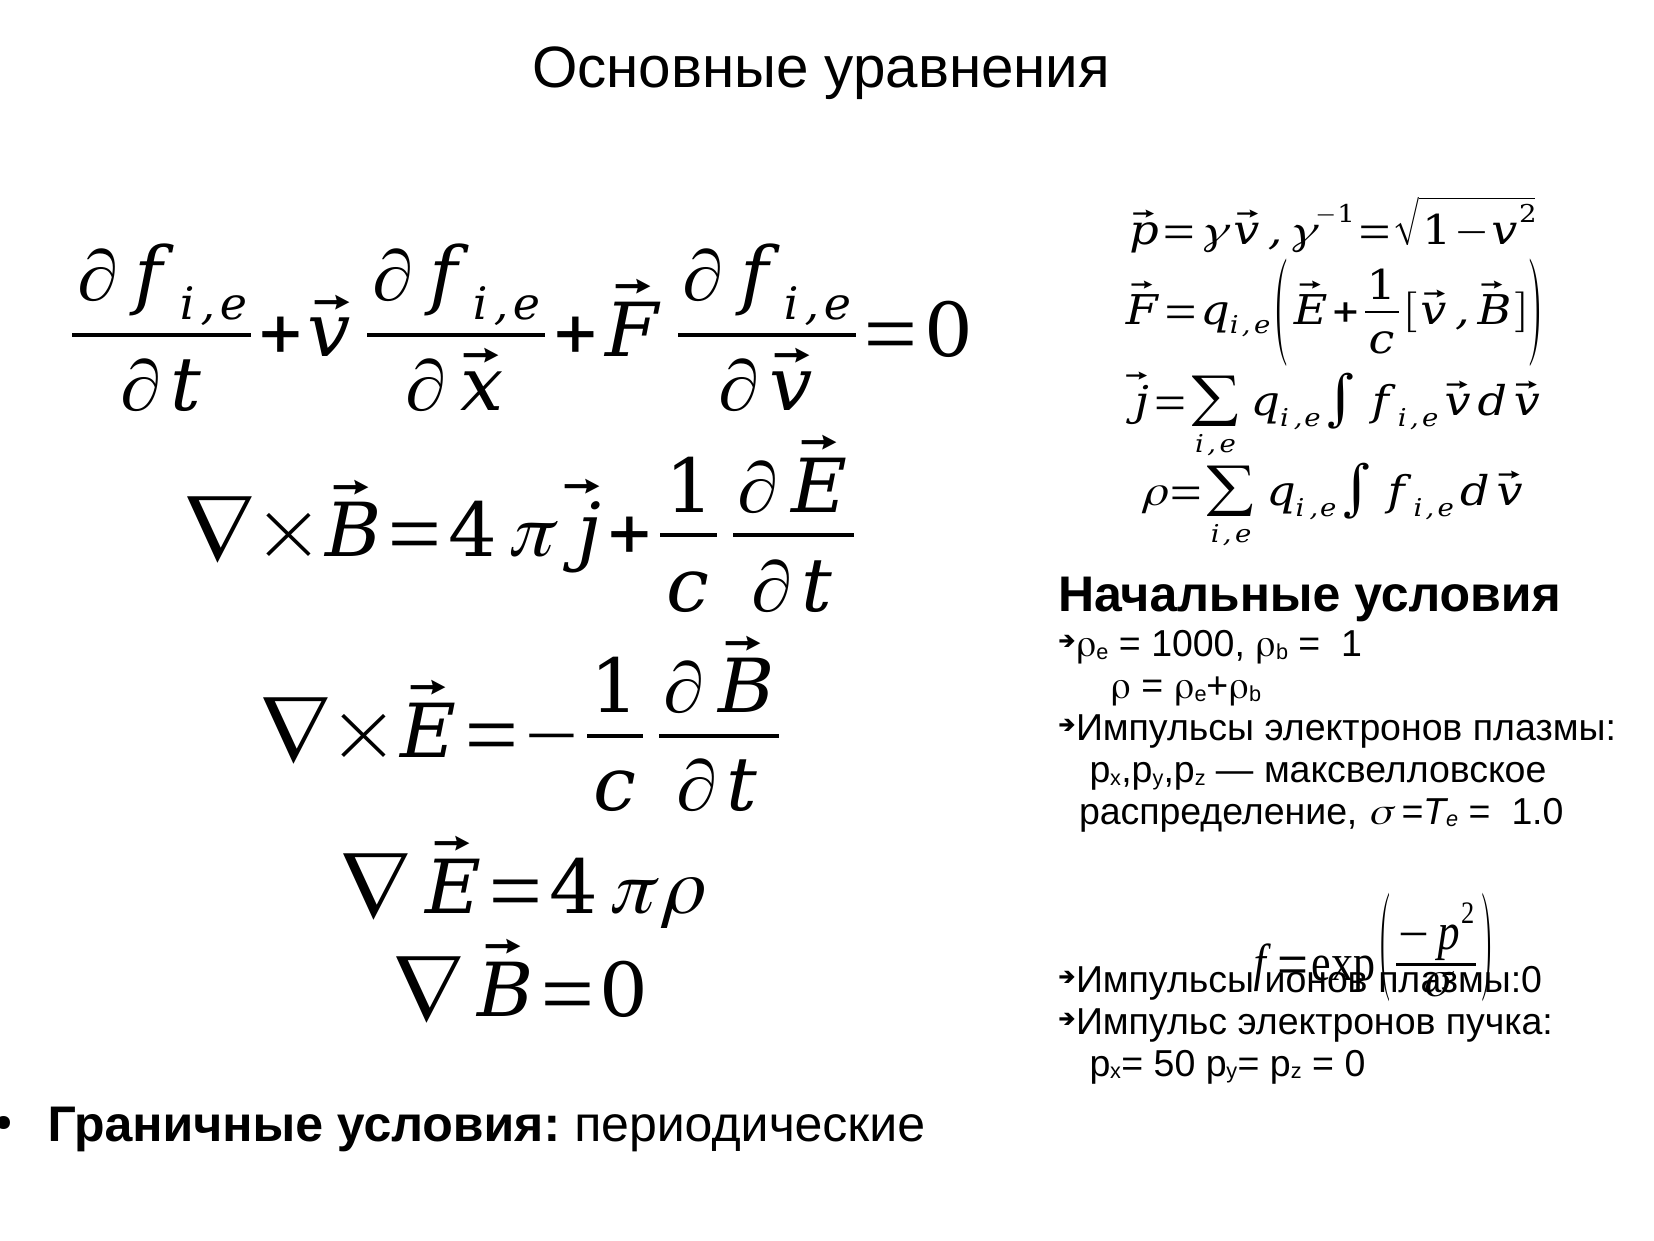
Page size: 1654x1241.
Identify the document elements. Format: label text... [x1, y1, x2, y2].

chart [62, 230, 979, 1035]
text_box Начальные условия re = 1000, rb = 1 r = re+rb Импульсы электронов плазмы: px,py,pz — максвелловское распределение, s =Te = 1.0 Импульсы ионов плазмы:0 Импульс электронов пучка: px= 50 py= pz = 0 [1043, 559, 1632, 1241]
title Основные уравнения [0, 0, 1654, 136]
list Граничные условия: периодические [0, 1096, 1043, 1241]
chart [1245, 890, 1501, 1006]
chart [1115, 196, 1551, 549]
